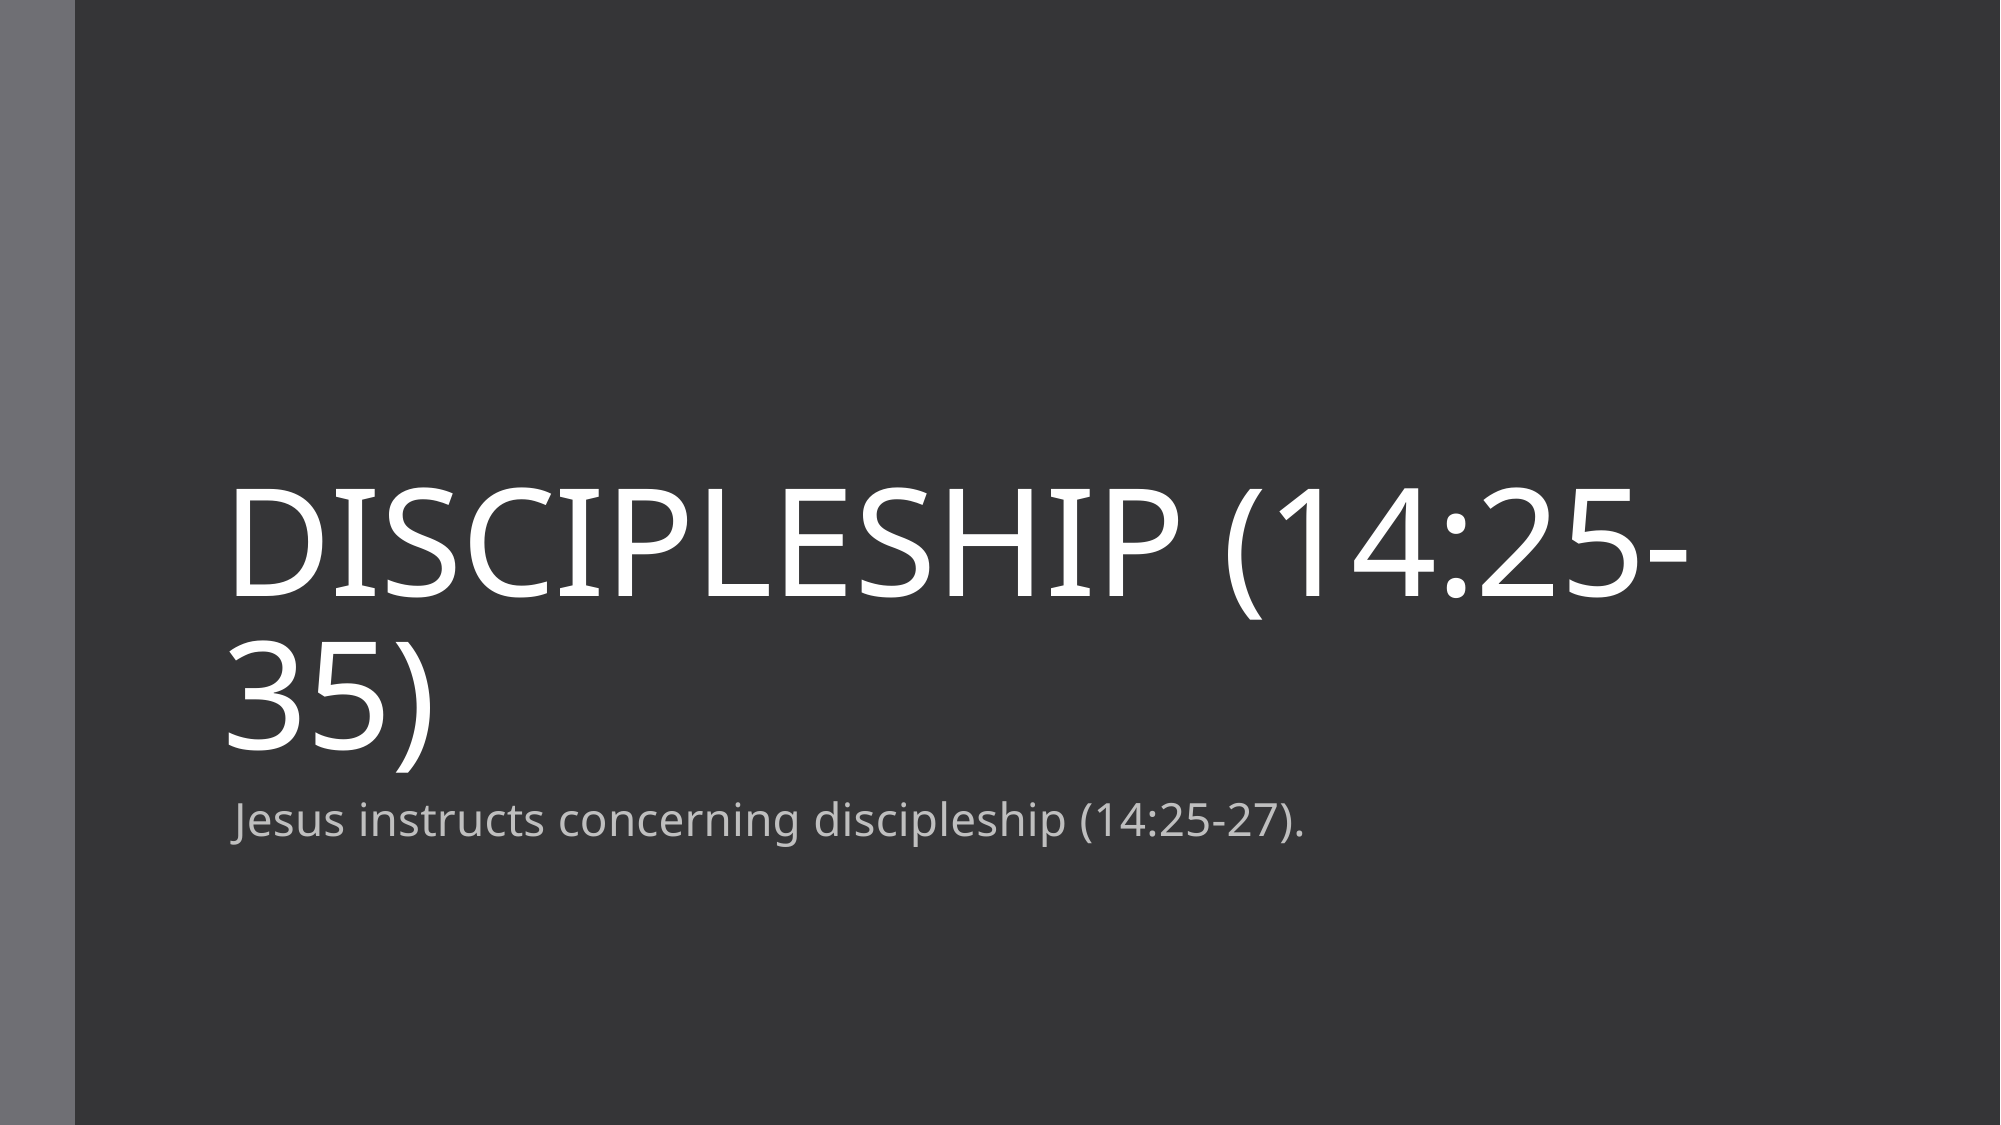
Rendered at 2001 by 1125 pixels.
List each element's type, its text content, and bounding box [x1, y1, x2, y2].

title DISCIPLESHIP (14:25-35) [206, 124, 1752, 787]
subtitle Jesus instructs concerning discipleship (14:25-27). [206, 787, 1752, 1066]
